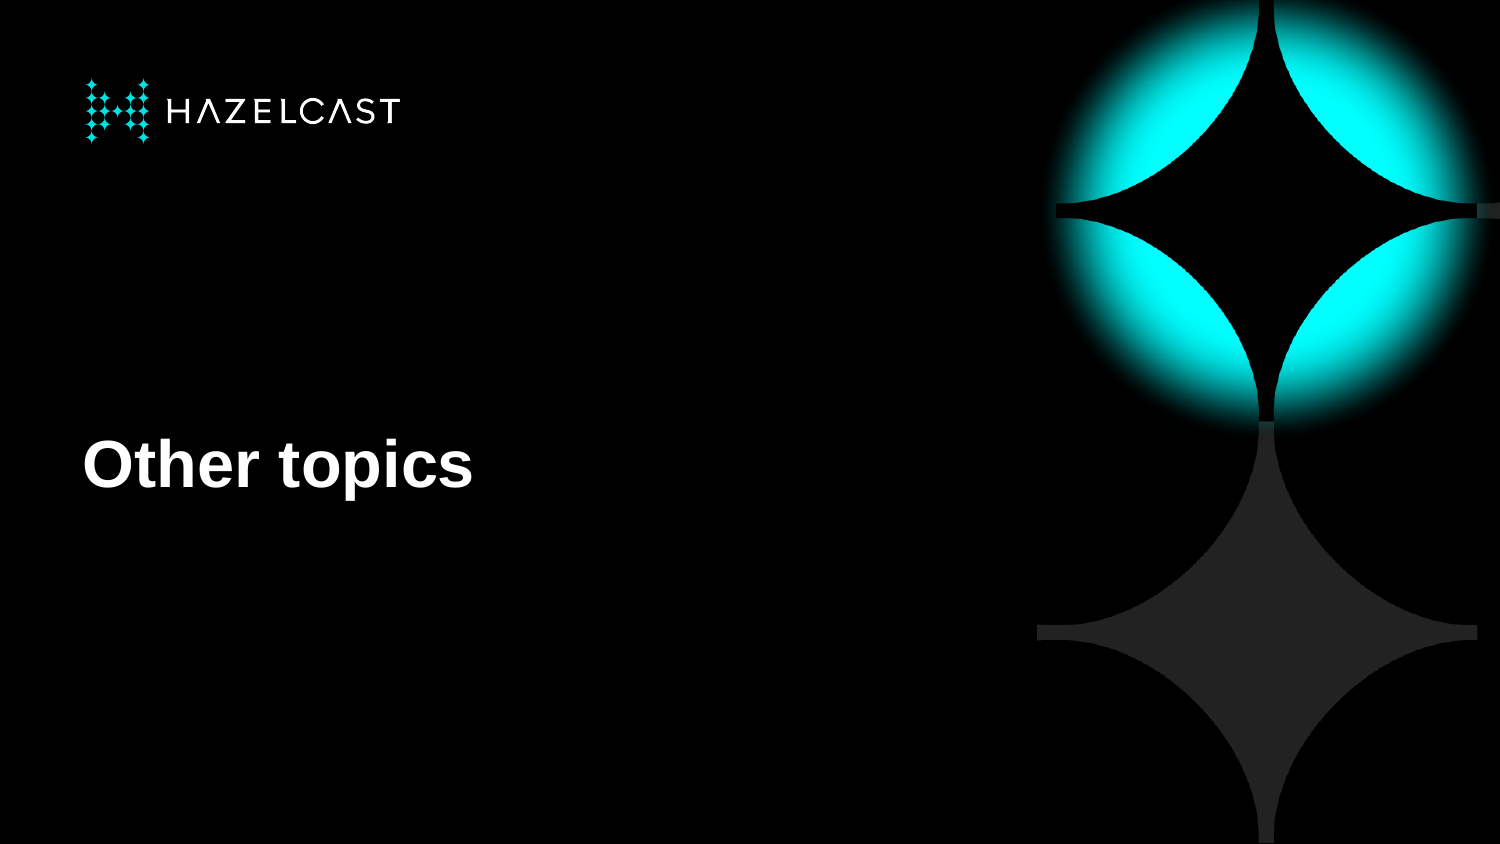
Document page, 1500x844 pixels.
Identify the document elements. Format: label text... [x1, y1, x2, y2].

picture [85, 78, 400, 144]
title Other topics [82, 354, 922, 578]
